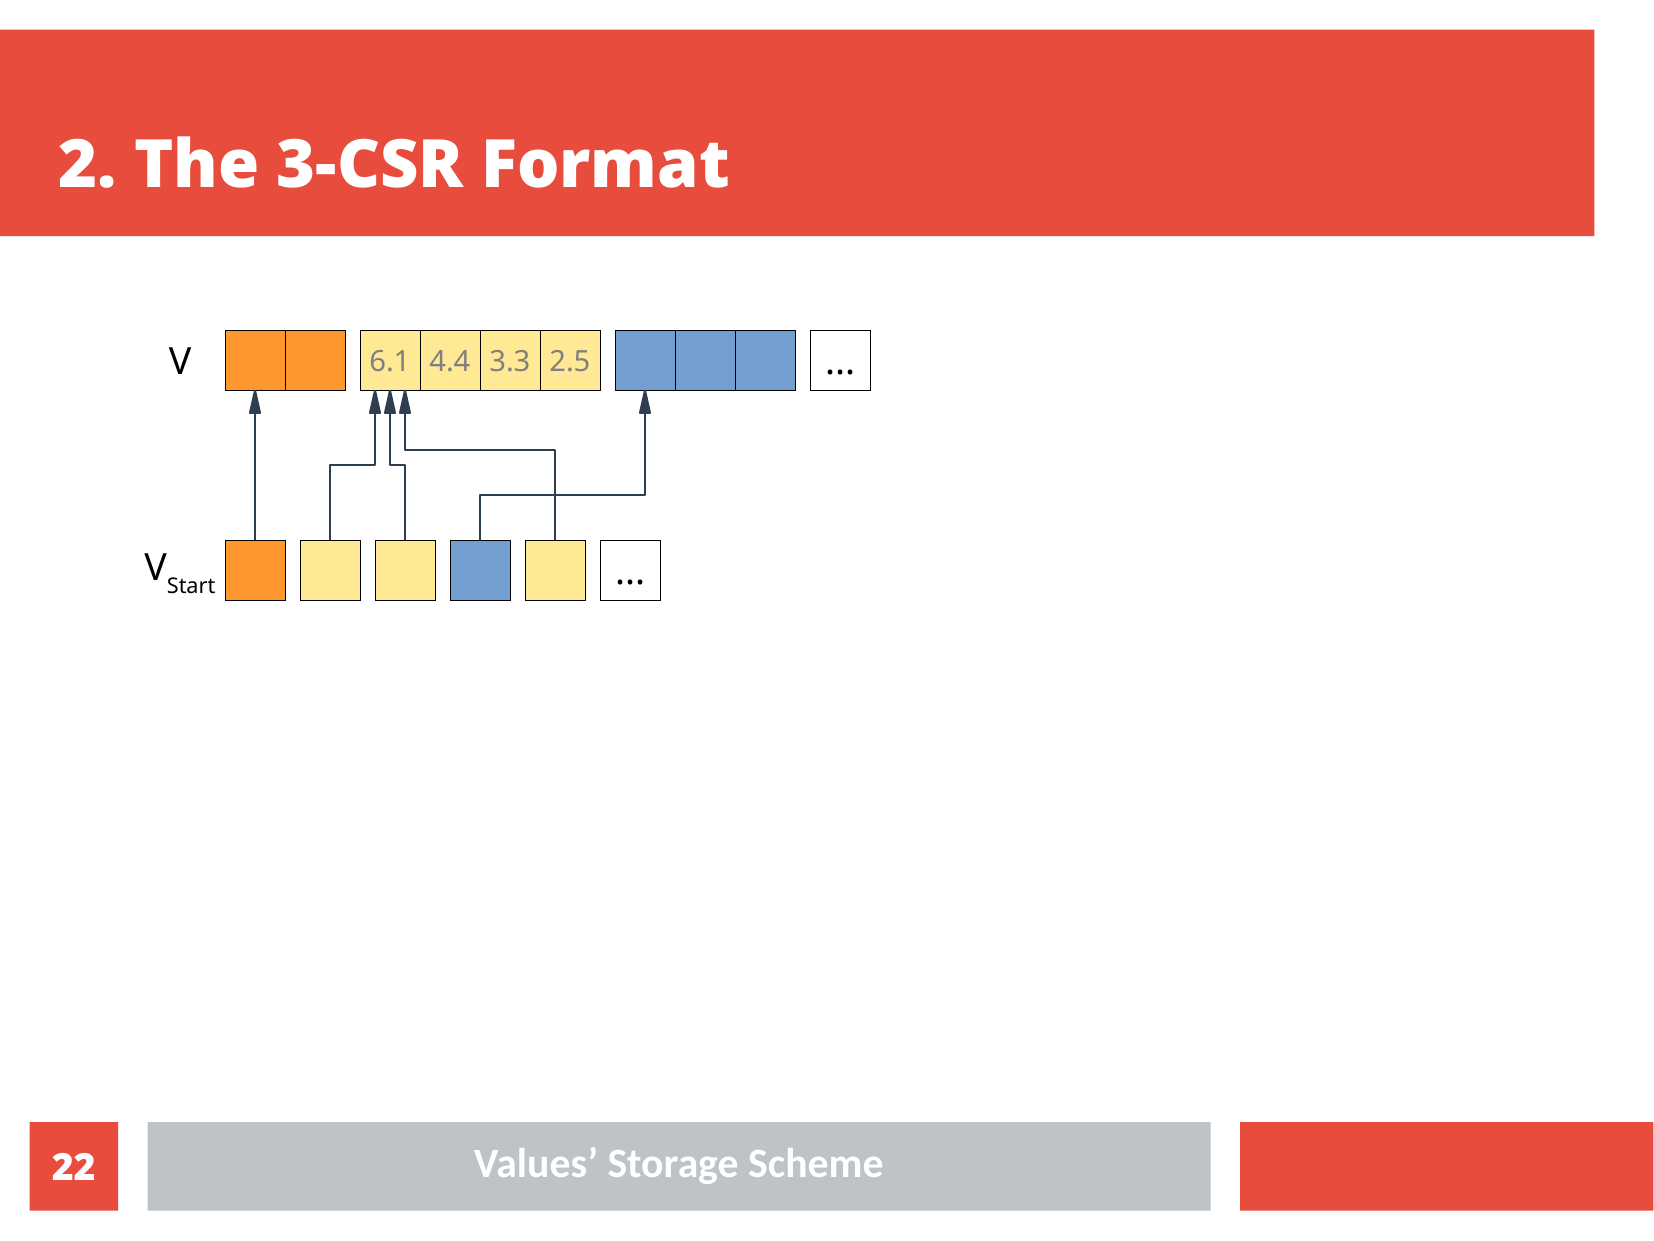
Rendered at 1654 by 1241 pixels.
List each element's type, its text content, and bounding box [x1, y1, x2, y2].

text_box [225, 540, 286, 601]
text_box V [150, 330, 211, 391]
text_box [375, 540, 436, 601]
title 2. The 3-CSR Format [59, 59, 1595, 207]
text_box ... [600, 540, 661, 601]
text_box VStart [150, 540, 211, 601]
text_box [225, 330, 346, 391]
text_box [450, 540, 511, 601]
text_box 4.4 [420, 330, 480, 391]
text_box 6.1 [360, 330, 420, 391]
text_box Values’ Storage Scheme [150, 1125, 1208, 1210]
text_box 3.3 [480, 330, 540, 391]
text_box [300, 540, 361, 601]
text_box [525, 540, 586, 601]
text_box 2.5 [540, 330, 601, 391]
text_box ... [810, 330, 871, 391]
text_box [615, 330, 796, 391]
